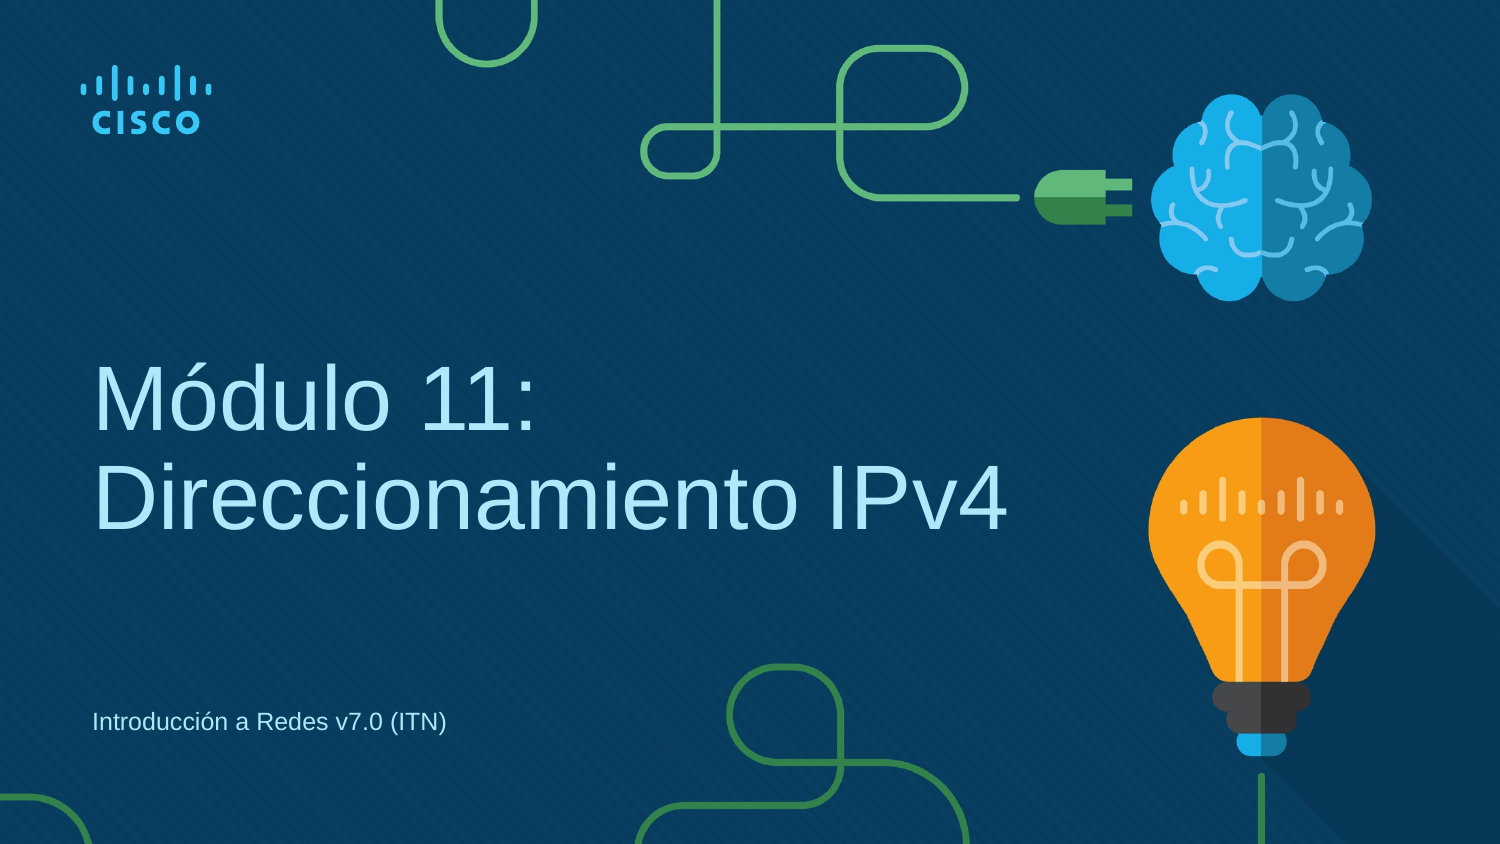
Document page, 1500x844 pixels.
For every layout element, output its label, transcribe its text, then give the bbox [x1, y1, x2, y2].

subtitle Introducción a Redes v7.0 (ITN) [77, 624, 466, 773]
title Módulo 11: Direccionamiento IPv4 [77, 380, 1170, 558]
picture [0, 0, 1500, 844]
